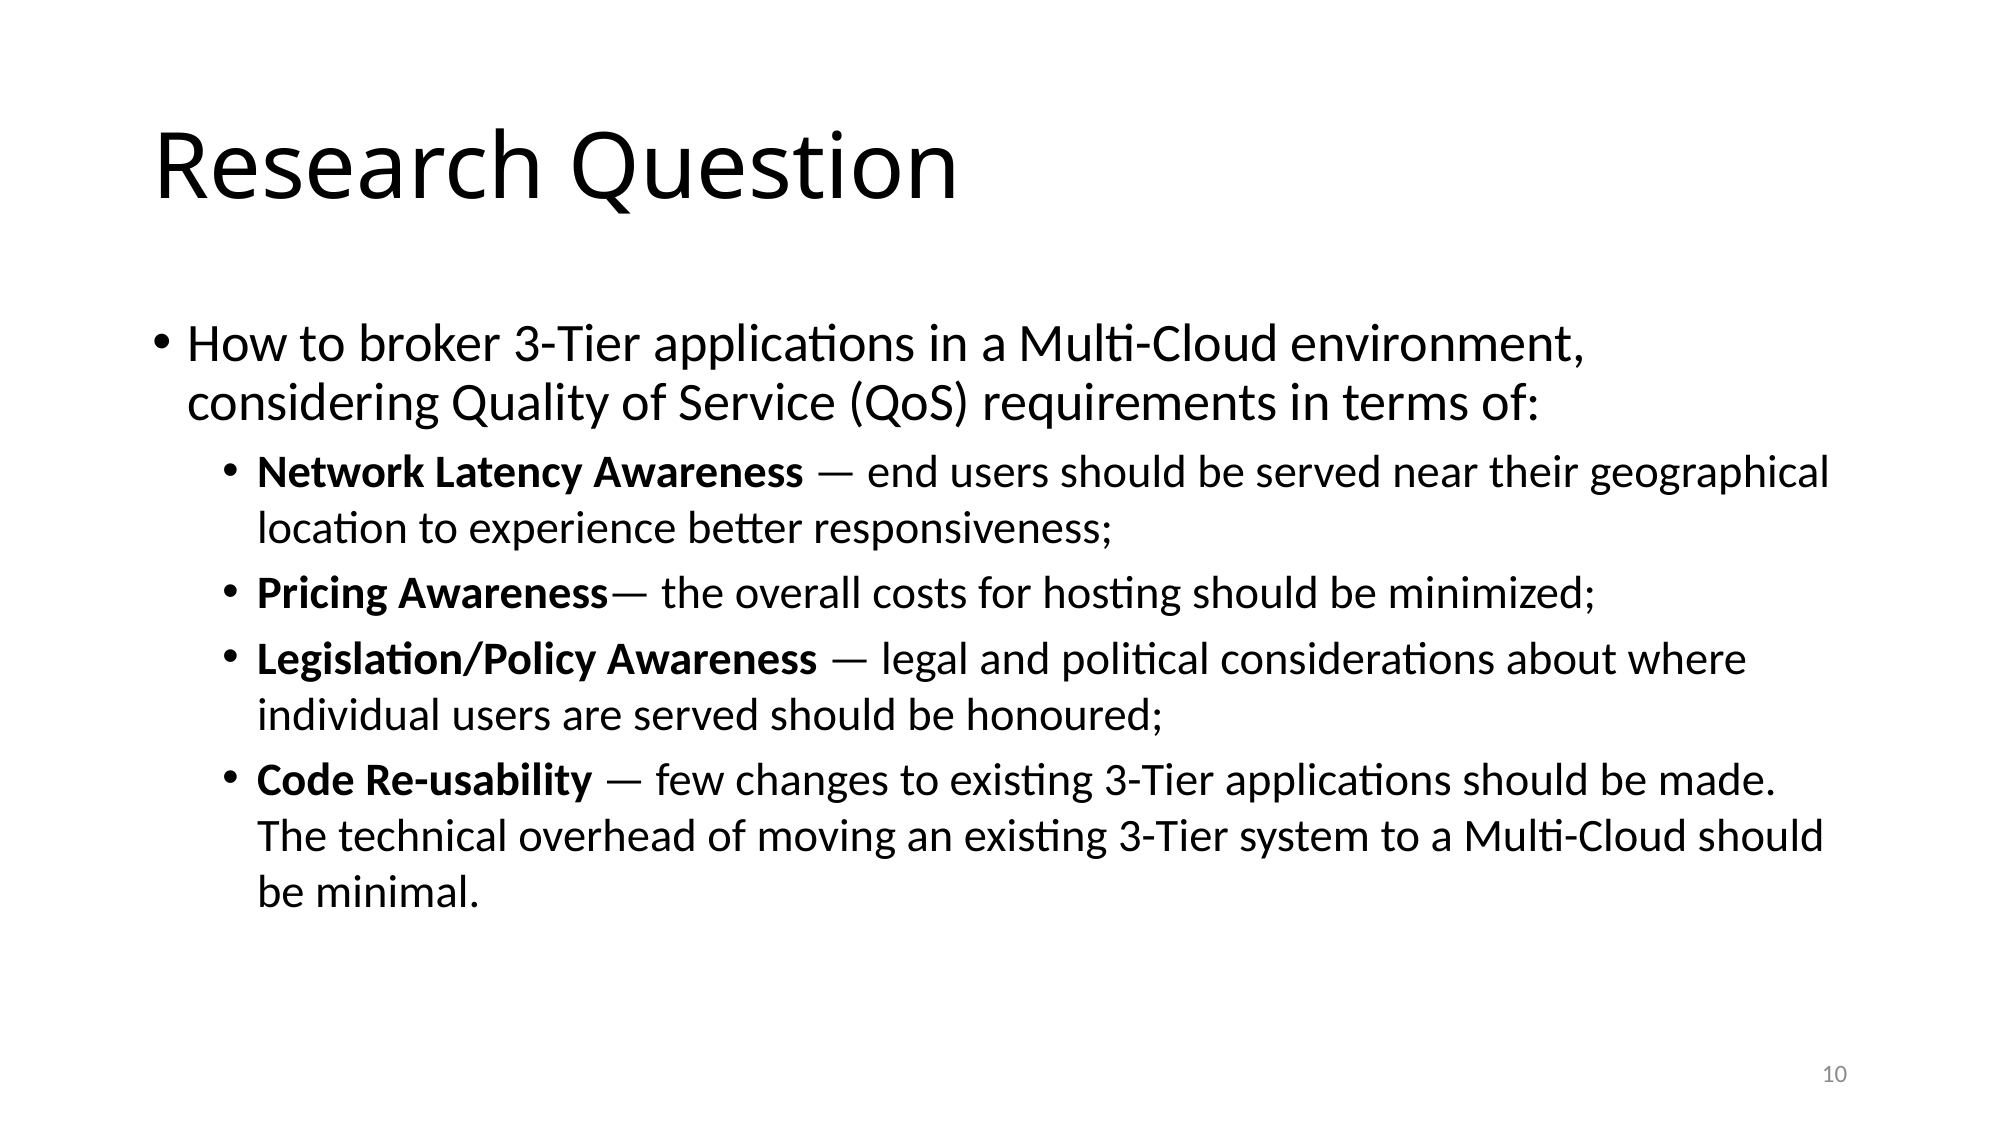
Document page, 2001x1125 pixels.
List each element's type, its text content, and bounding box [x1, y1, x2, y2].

slide_number <number> [1412, 1042, 1863, 1103]
list How to broker 3-Tier applications in a Multi-Cloud environment, considering Quality of Service (QoS) requirements in terms of: Network Latency Awareness — end users should be served near their geographical location to experience better responsiveness; Pricing Awareness— the overall costs for hosting should be minimized; Legislation/Policy Awareness — legal and political considerations about where individual users are served should be honoured; Code Re-usability — few changes to existing 3-Tier applications should be made. The technical overhead of moving an existing 3-Tier system to a Multi-Cloud should be minimal. [137, 307, 1863, 924]
title Research Question [137, 59, 1863, 278]
